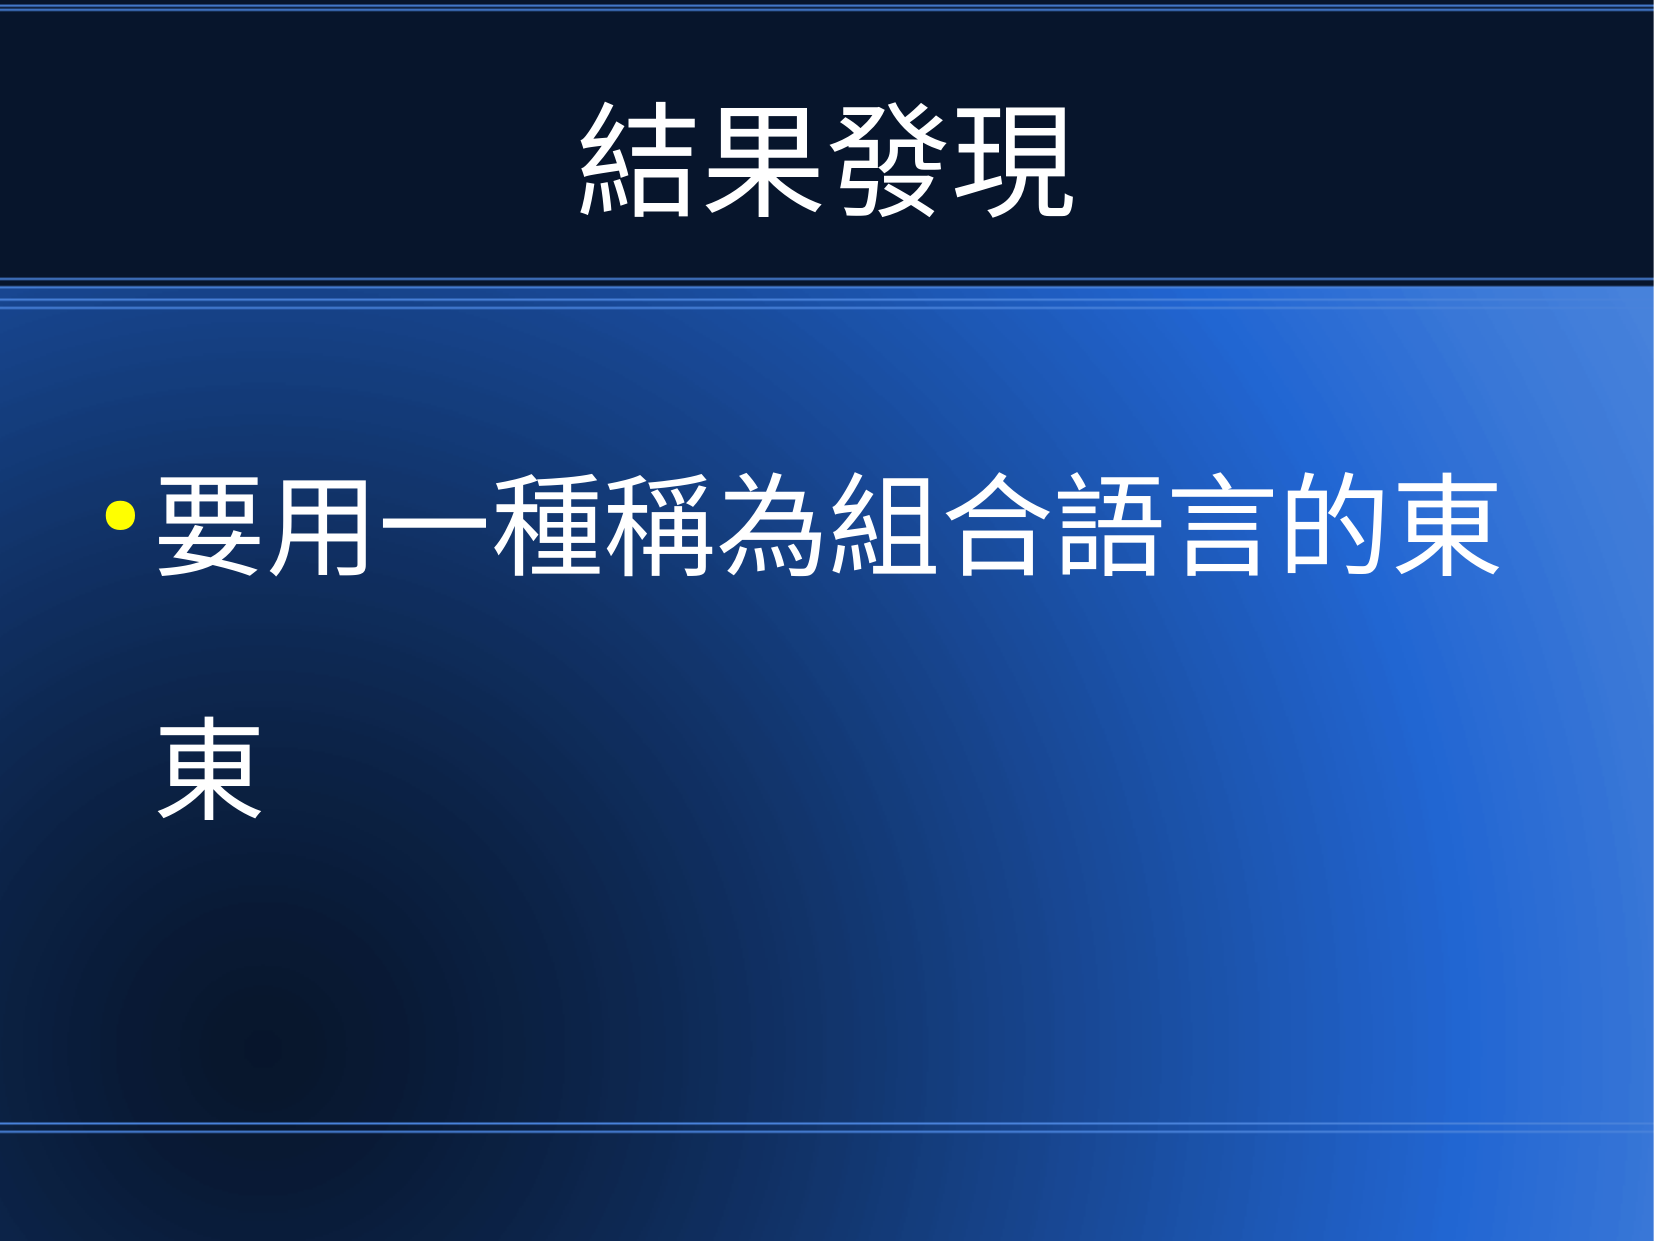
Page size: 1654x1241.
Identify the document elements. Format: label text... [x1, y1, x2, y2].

list 要用一種稱為組合語言的東東 [82, 355, 1571, 1241]
title 結果發現 [82, 49, 1571, 257]
picture [0, 0, 1654, 1241]
